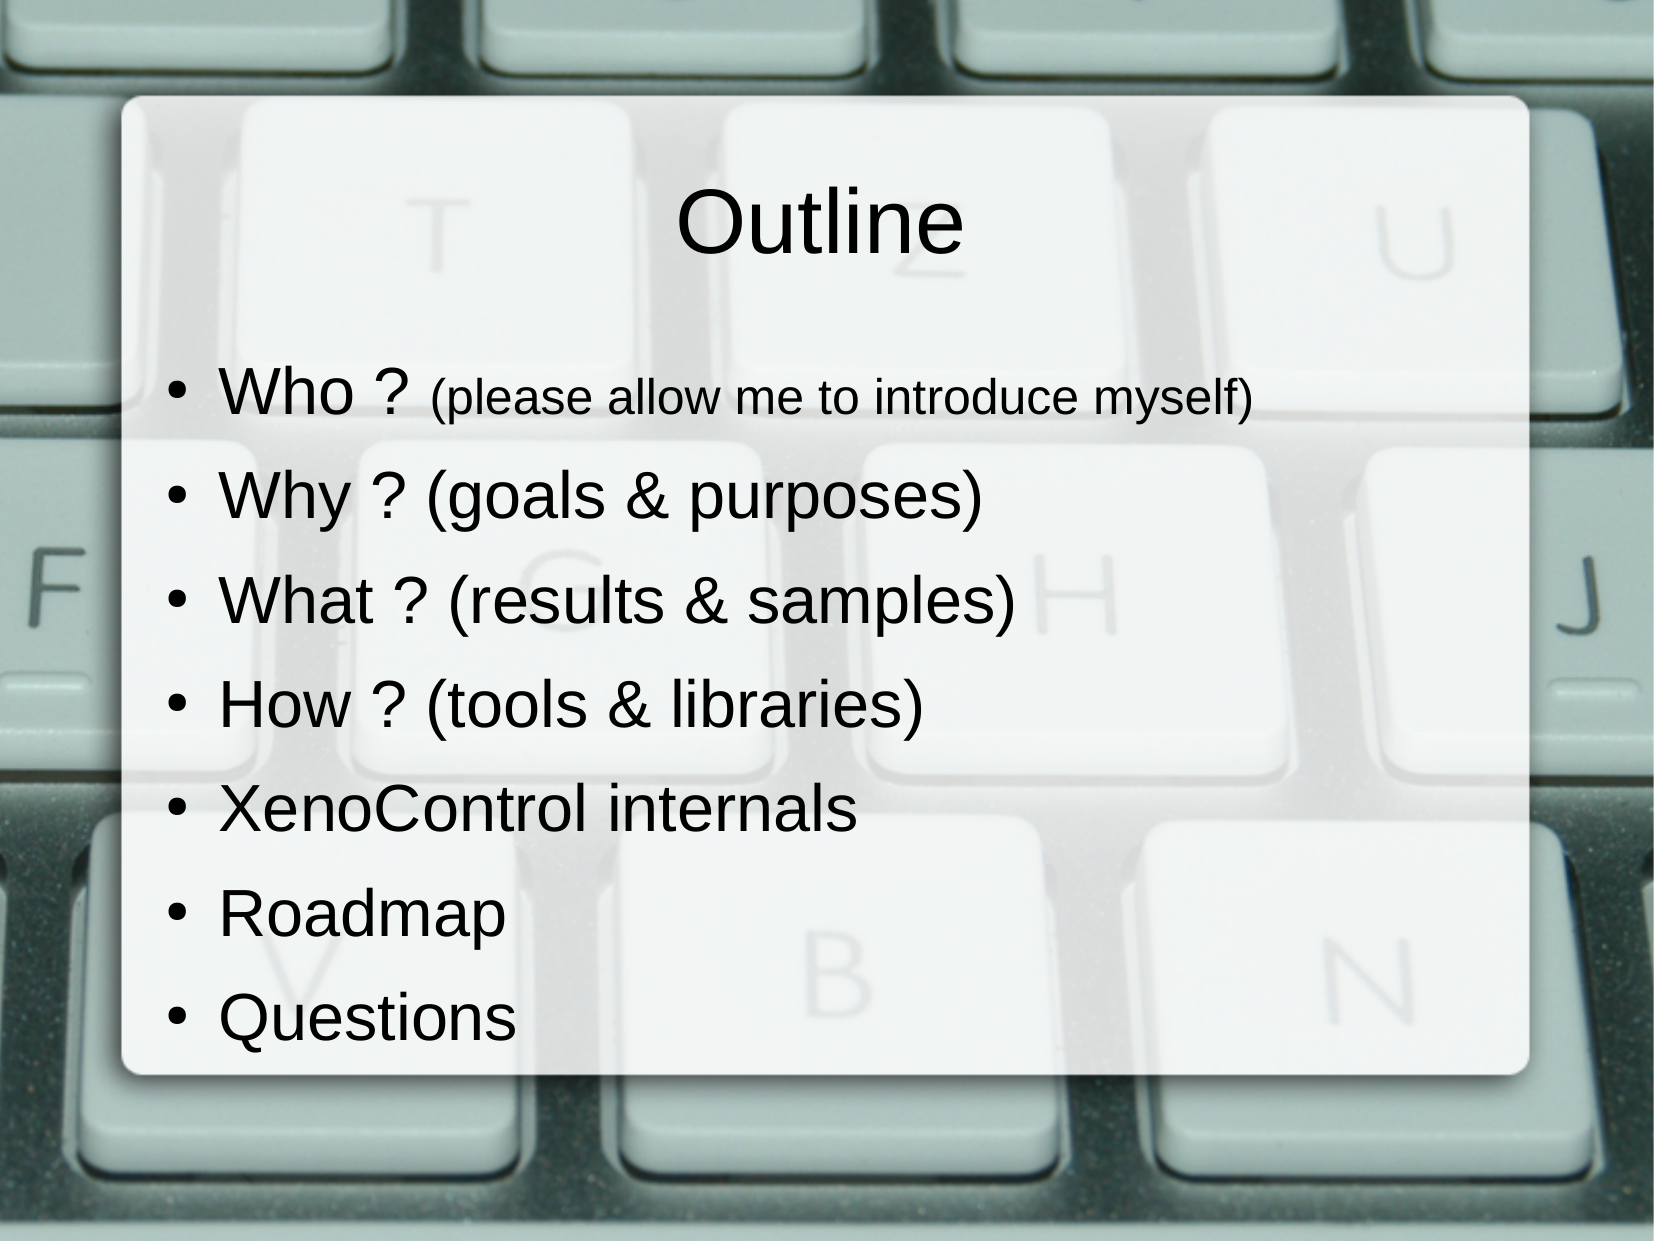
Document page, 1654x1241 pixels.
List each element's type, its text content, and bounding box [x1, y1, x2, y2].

picture [0, 0, 1654, 1241]
list Who ? (please allow me to introduce myself) Why ? (goals & purposes) What ? (results & samples) How ? (tools & libraries) XenoControl internals Roadmap Questions [147, 354, 1506, 1159]
title Outline [135, 117, 1506, 325]
